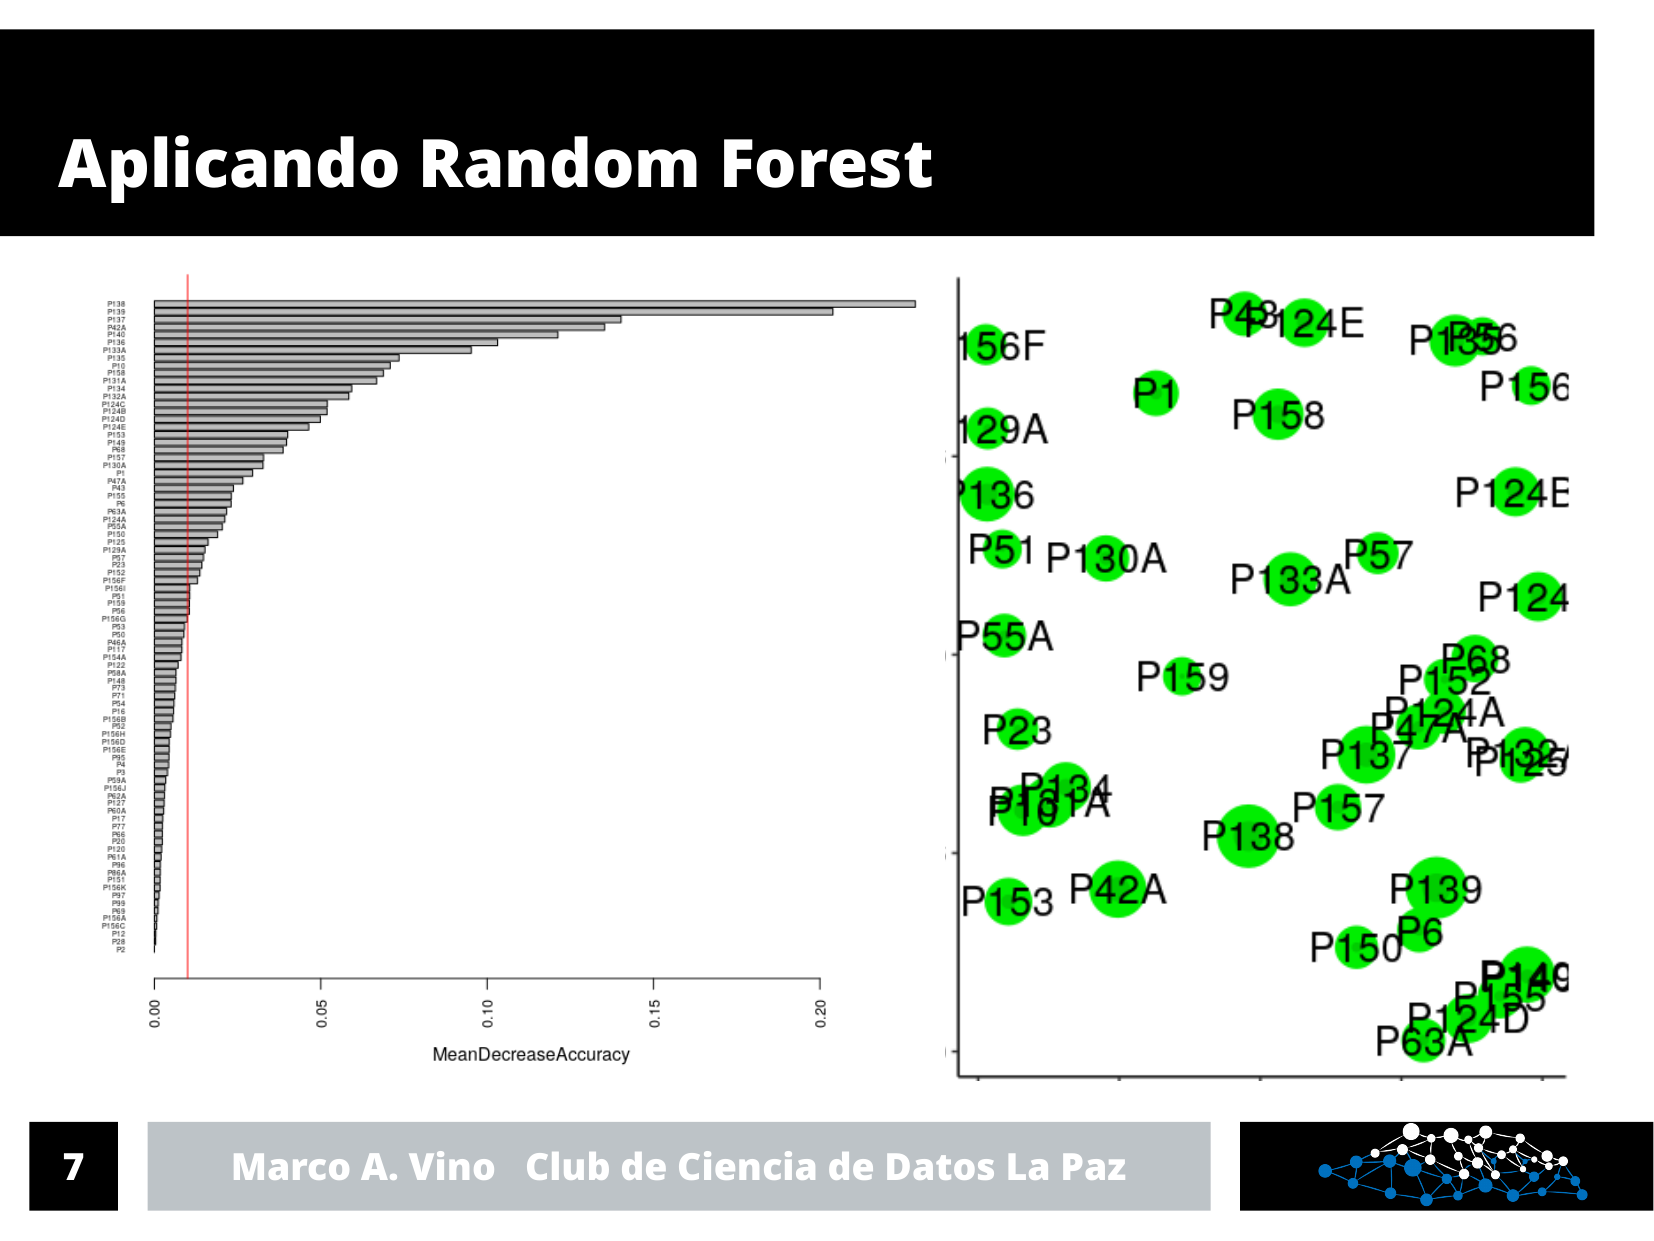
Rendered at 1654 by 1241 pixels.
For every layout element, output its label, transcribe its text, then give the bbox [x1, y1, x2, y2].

picture [58, 265, 1591, 1089]
picture [1310, 1107, 1599, 1225]
title Aplicando Random Forest [58, 58, 1595, 207]
